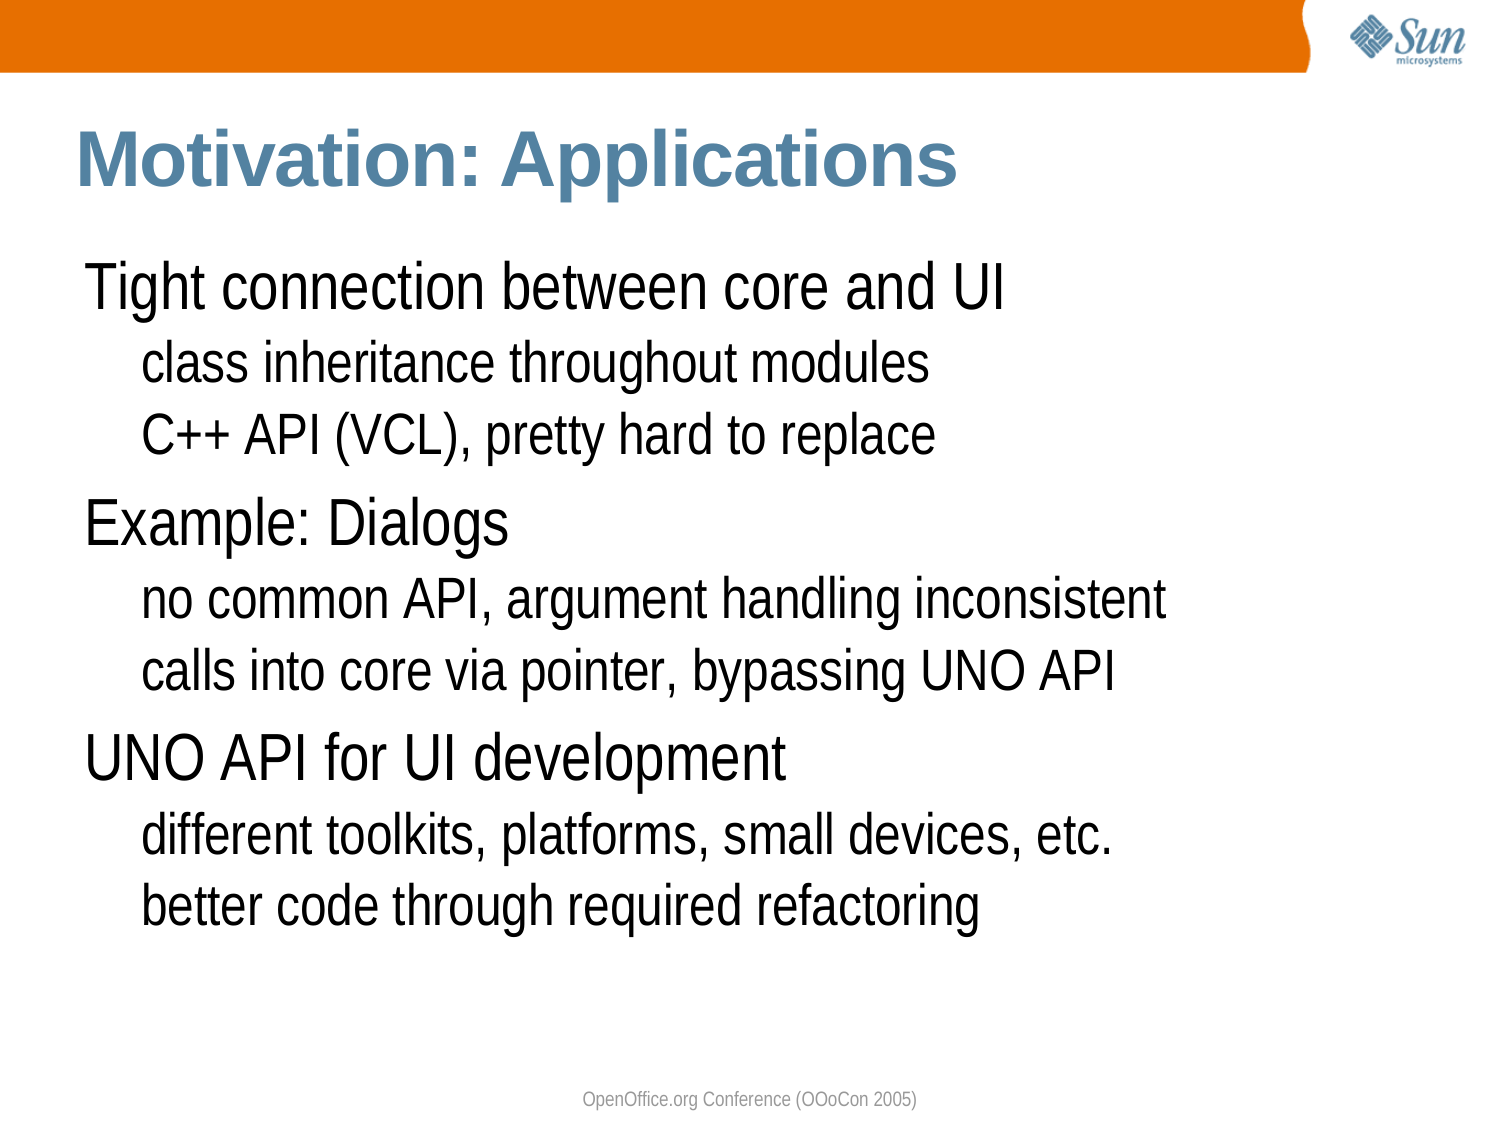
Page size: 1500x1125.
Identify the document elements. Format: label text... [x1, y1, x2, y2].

list Tight connection between core and UI class inheritance throughout modules C++ API (VCL), pretty hard to replace Example: Dialogs no common API, argument handling inconsistent calls into core via pointer, bypassing UNO API UNO API for UI development different toolkits, platforms, small devices, etc. better code through required refactoring [64, 257, 1402, 1017]
picture [0, 0, 1500, 75]
title Motivation: Applications [75, 122, 1438, 228]
